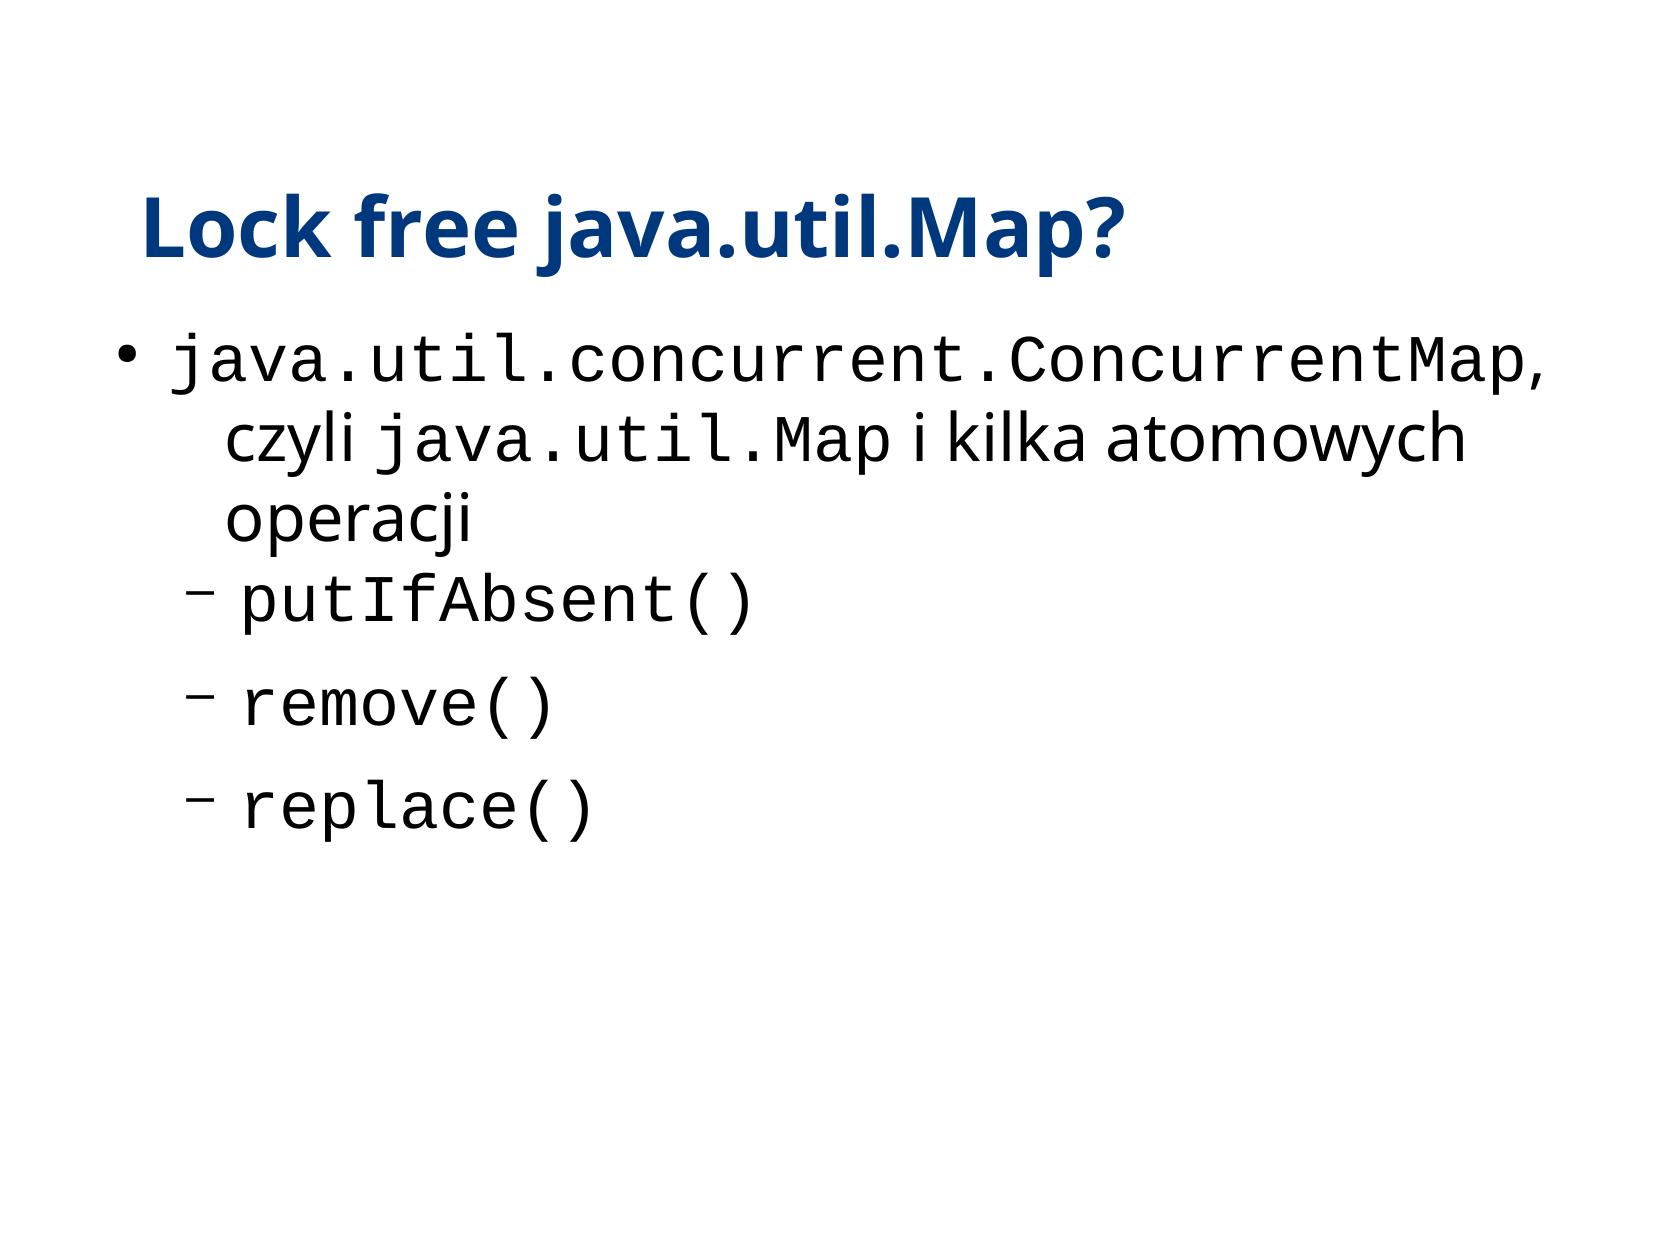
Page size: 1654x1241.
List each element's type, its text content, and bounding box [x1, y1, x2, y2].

list java.util.concurrent.ConcurrentMap, czyli java.util.Map i kilka atomowych operacji putIfAbsent() remove() replace() [82, 299, 1571, 1176]
title Lock free java.util.Map? [82, 49, 1571, 290]
